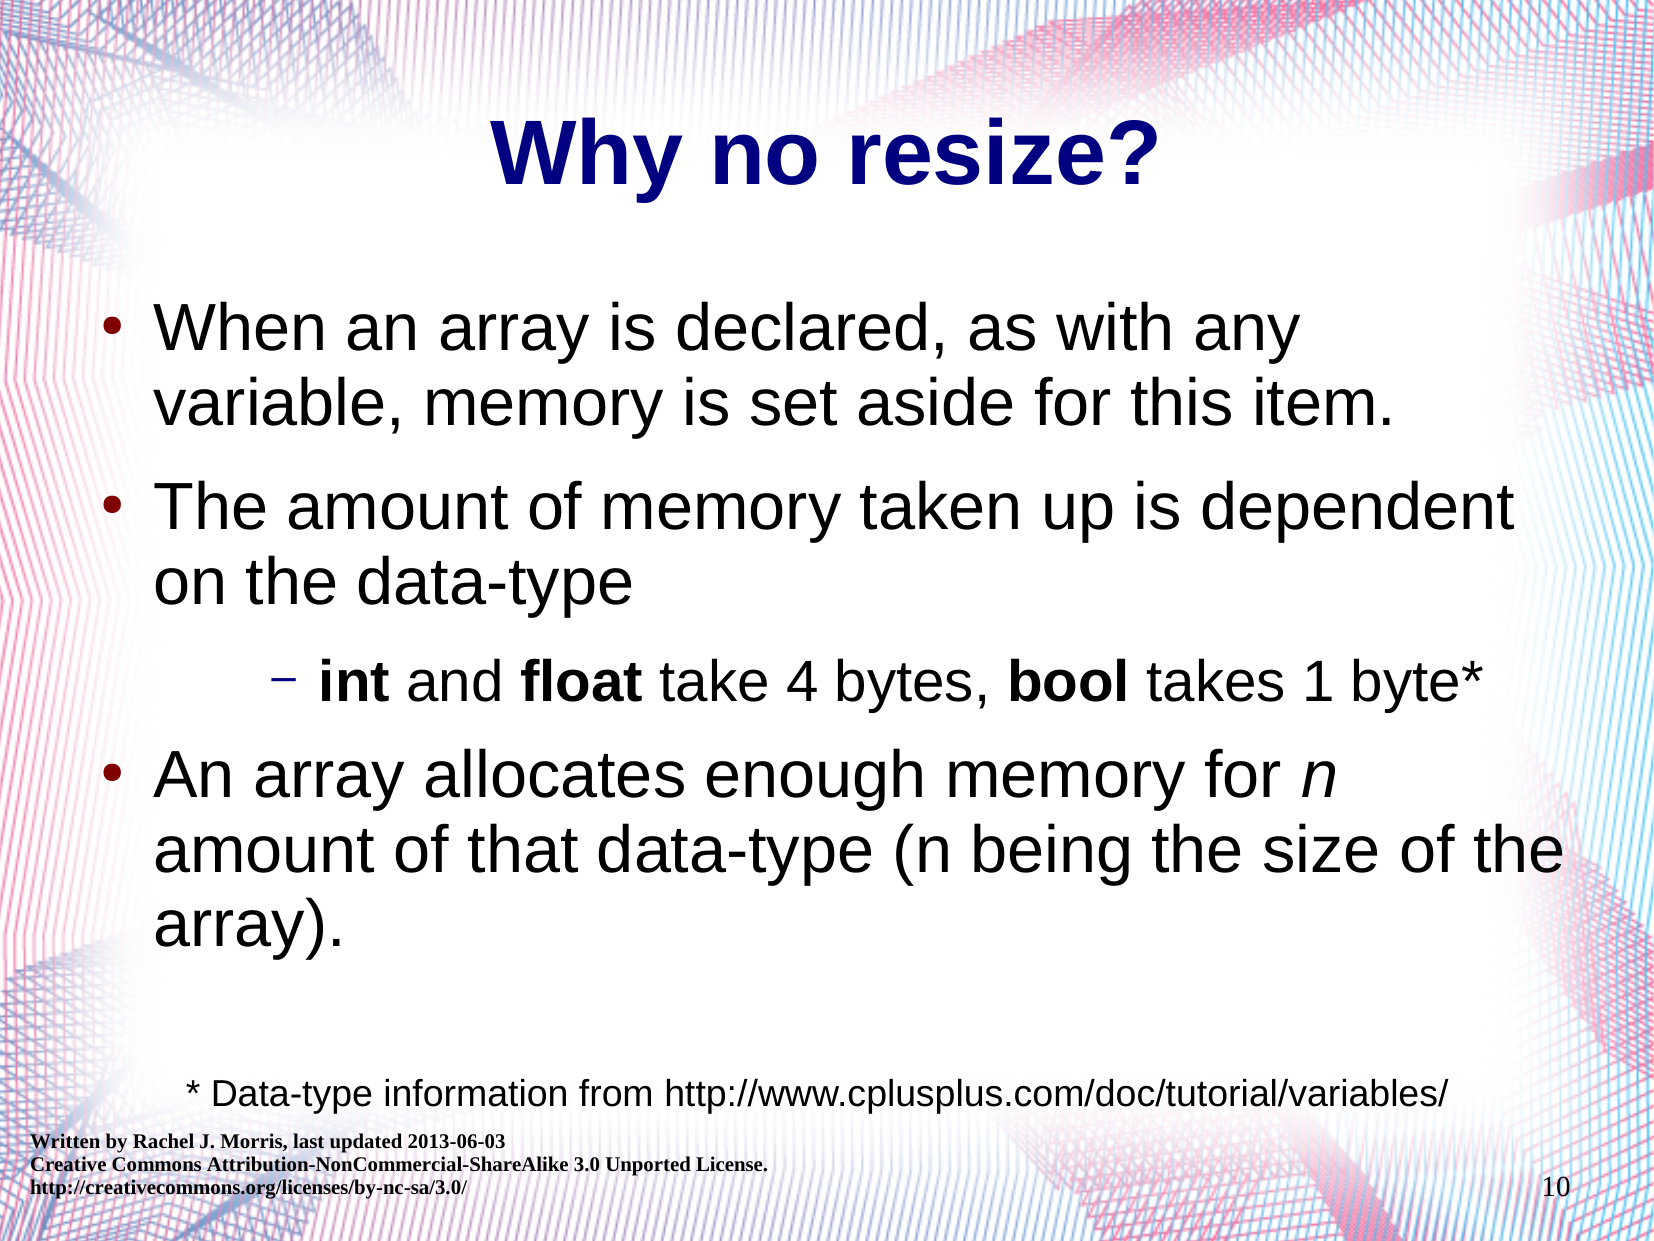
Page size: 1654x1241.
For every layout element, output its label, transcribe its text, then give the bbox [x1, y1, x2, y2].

title Why no resize? [82, 49, 1571, 257]
picture [0, 0, 1654, 1241]
list When an array is declared, as with any variable, memory is set aside for this item. The amount of memory taken up is dependent on the data-type int and float take 4 bytes, bool takes 1 byte* An array allocates enough memory for n amount of that data-type (n being the size of the array). [82, 290, 1571, 1010]
text_box * Data-type information from http://www.cplusplus.com/doc/tutorial/variables/ [105, 1065, 1531, 1122]
